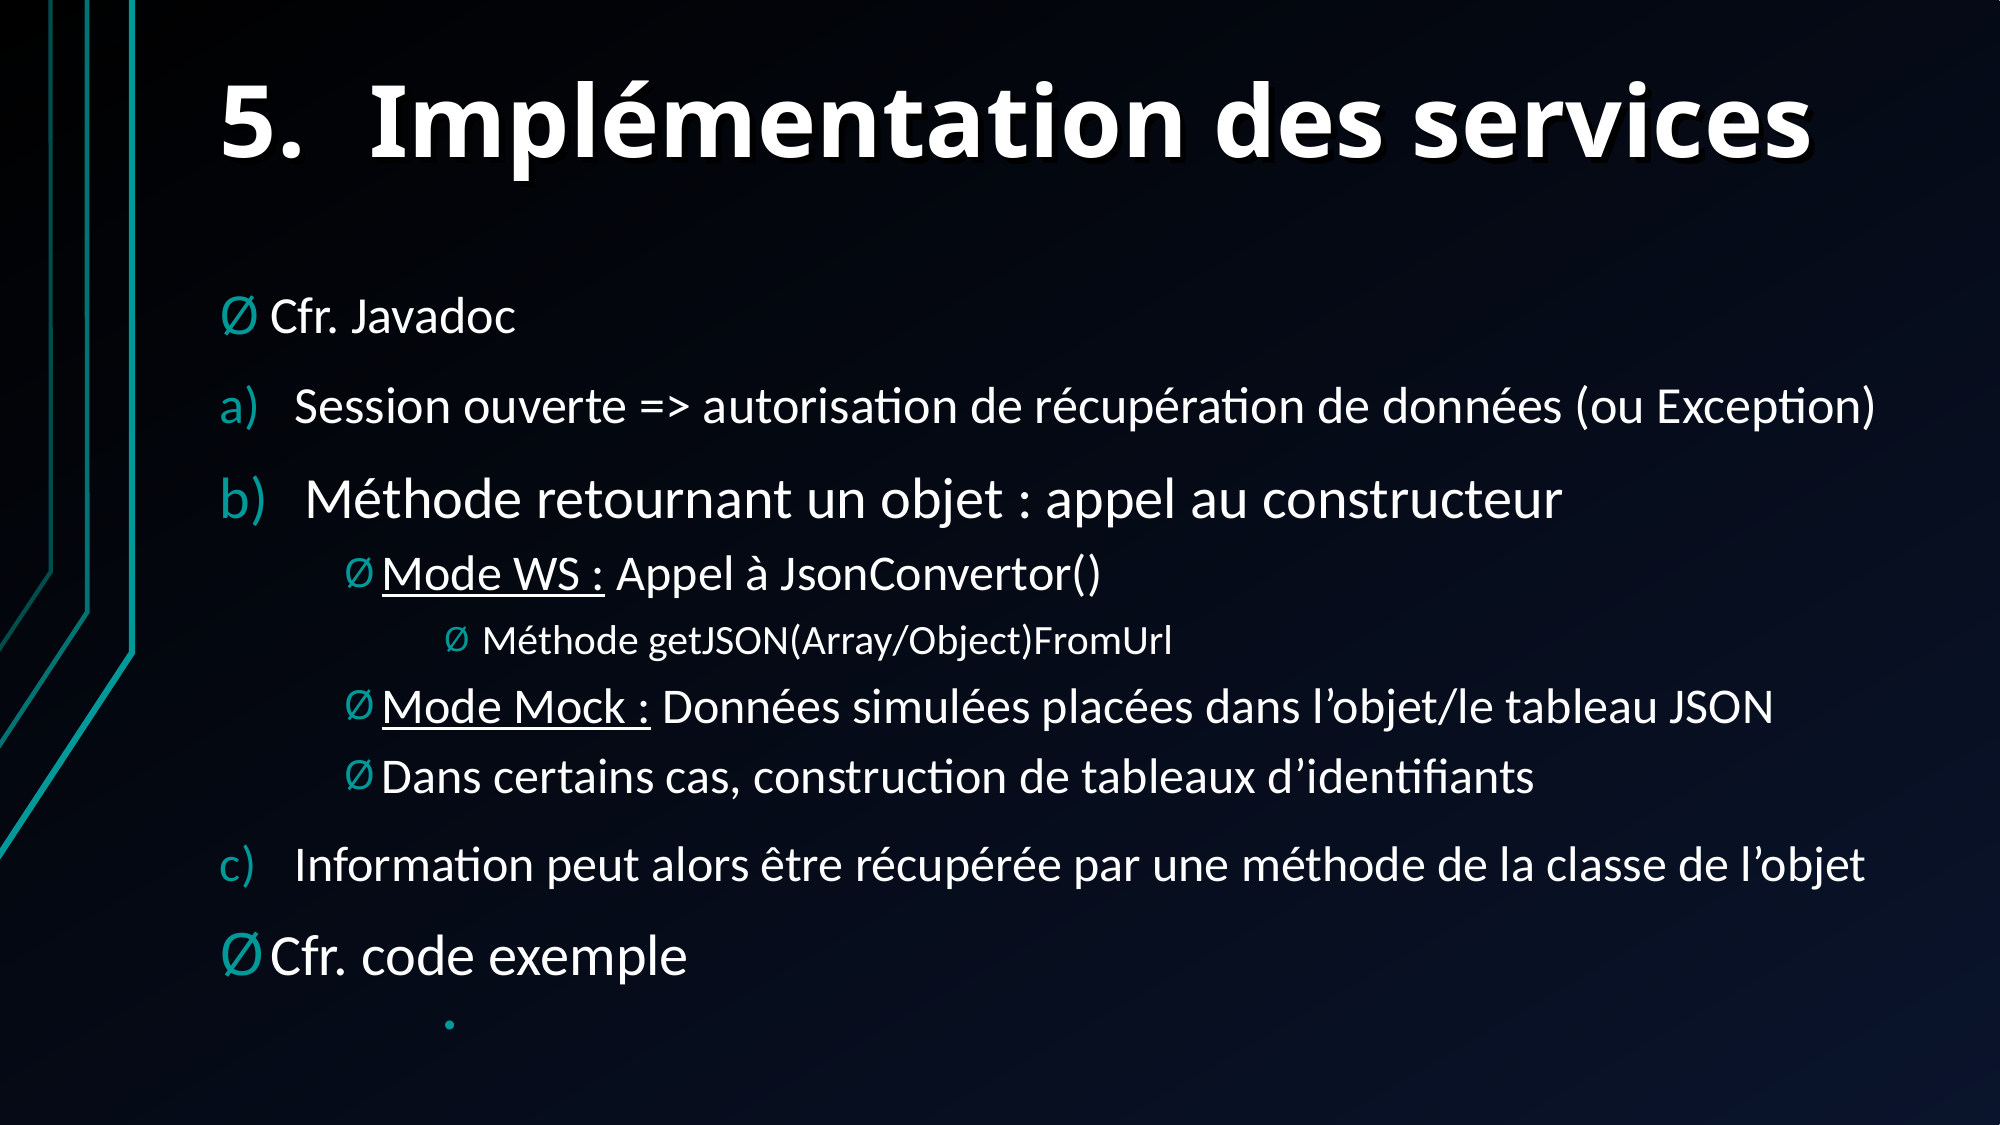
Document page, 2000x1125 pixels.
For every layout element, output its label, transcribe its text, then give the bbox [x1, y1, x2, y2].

title 5. Implémentation des services [199, 37, 1900, 190]
list Cfr. Javadoc Session ouverte => autorisation de récupération de données (ou Exception) Méthode retournant un objet : appel au constructeur Mode WS : Appel à JsonConvertor() Méthode getJSON(Array/Object)FromUrl Mode Mock : Données simulées placées dans l’objet/le tableau JSON Dans certains cas, construction de tableaux d’identifiants Information peut alors être récupérée par une méthode de la classe de l’objet Cfr. code exemple [199, 279, 1929, 1029]
